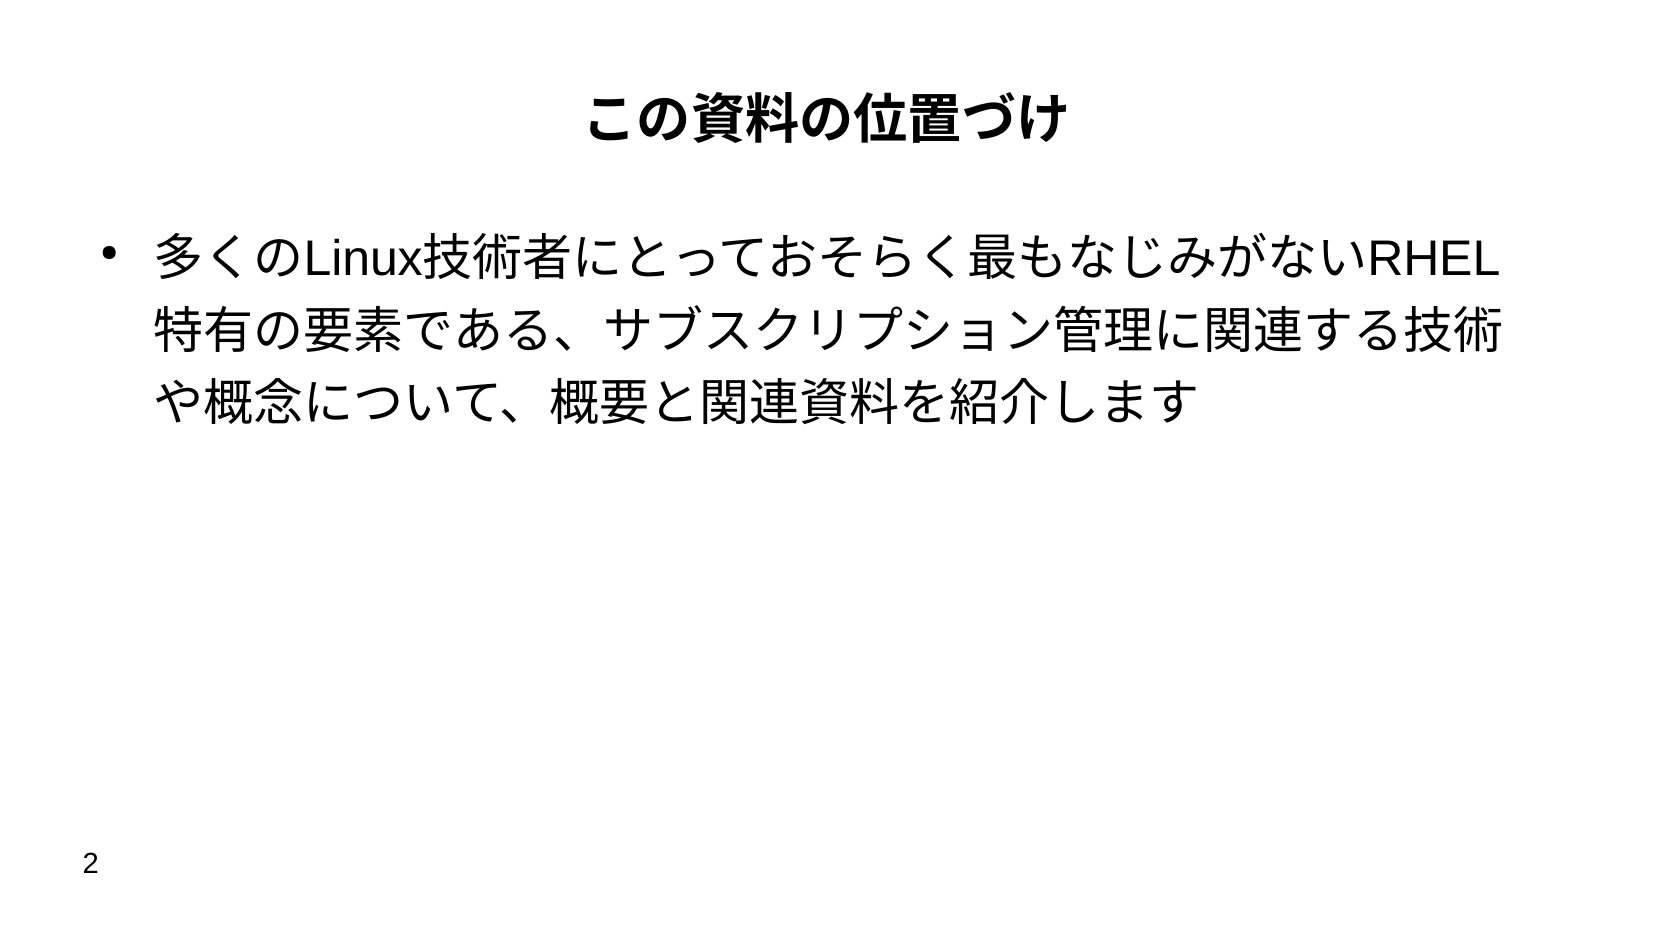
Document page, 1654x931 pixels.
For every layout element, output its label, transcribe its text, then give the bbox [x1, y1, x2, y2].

list 多くのLinux技術者にとっておそらく最もなじみがないRHEL特有の要素である、サブスクリプション管理に関連する技術や概念について、概要と関連資料を紹介します [82, 217, 1551, 827]
title この資料の位置づけ [82, 37, 1571, 193]
